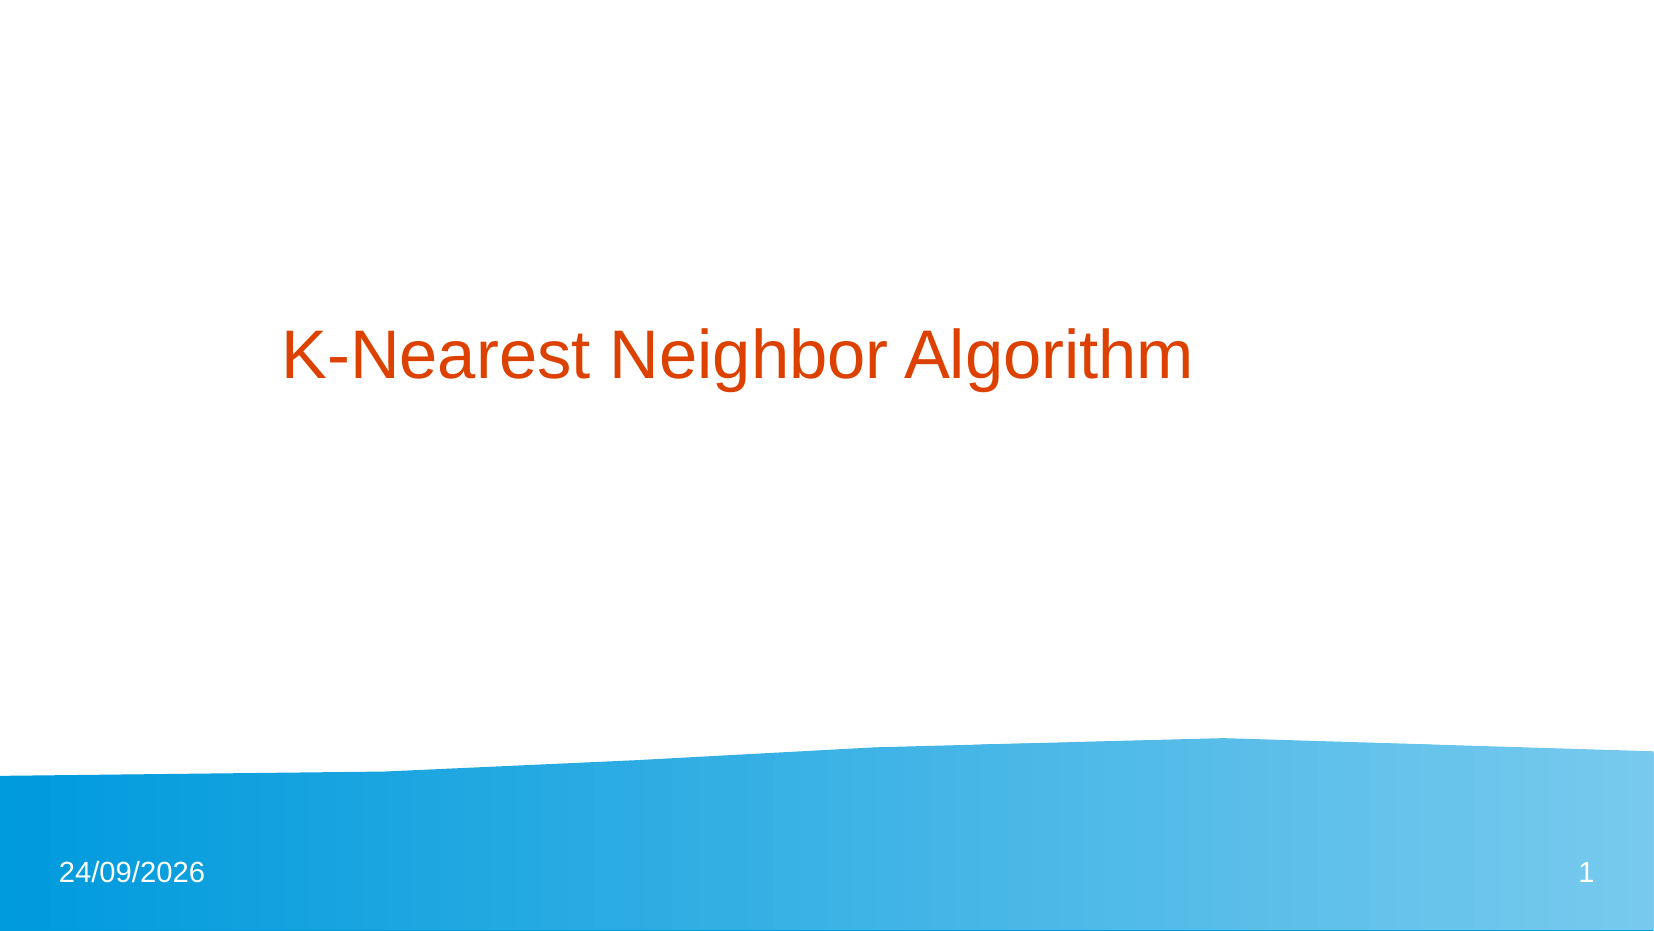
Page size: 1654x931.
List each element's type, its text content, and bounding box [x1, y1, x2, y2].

title K-Nearest Neighbor Algorithm [0, 265, 1477, 443]
